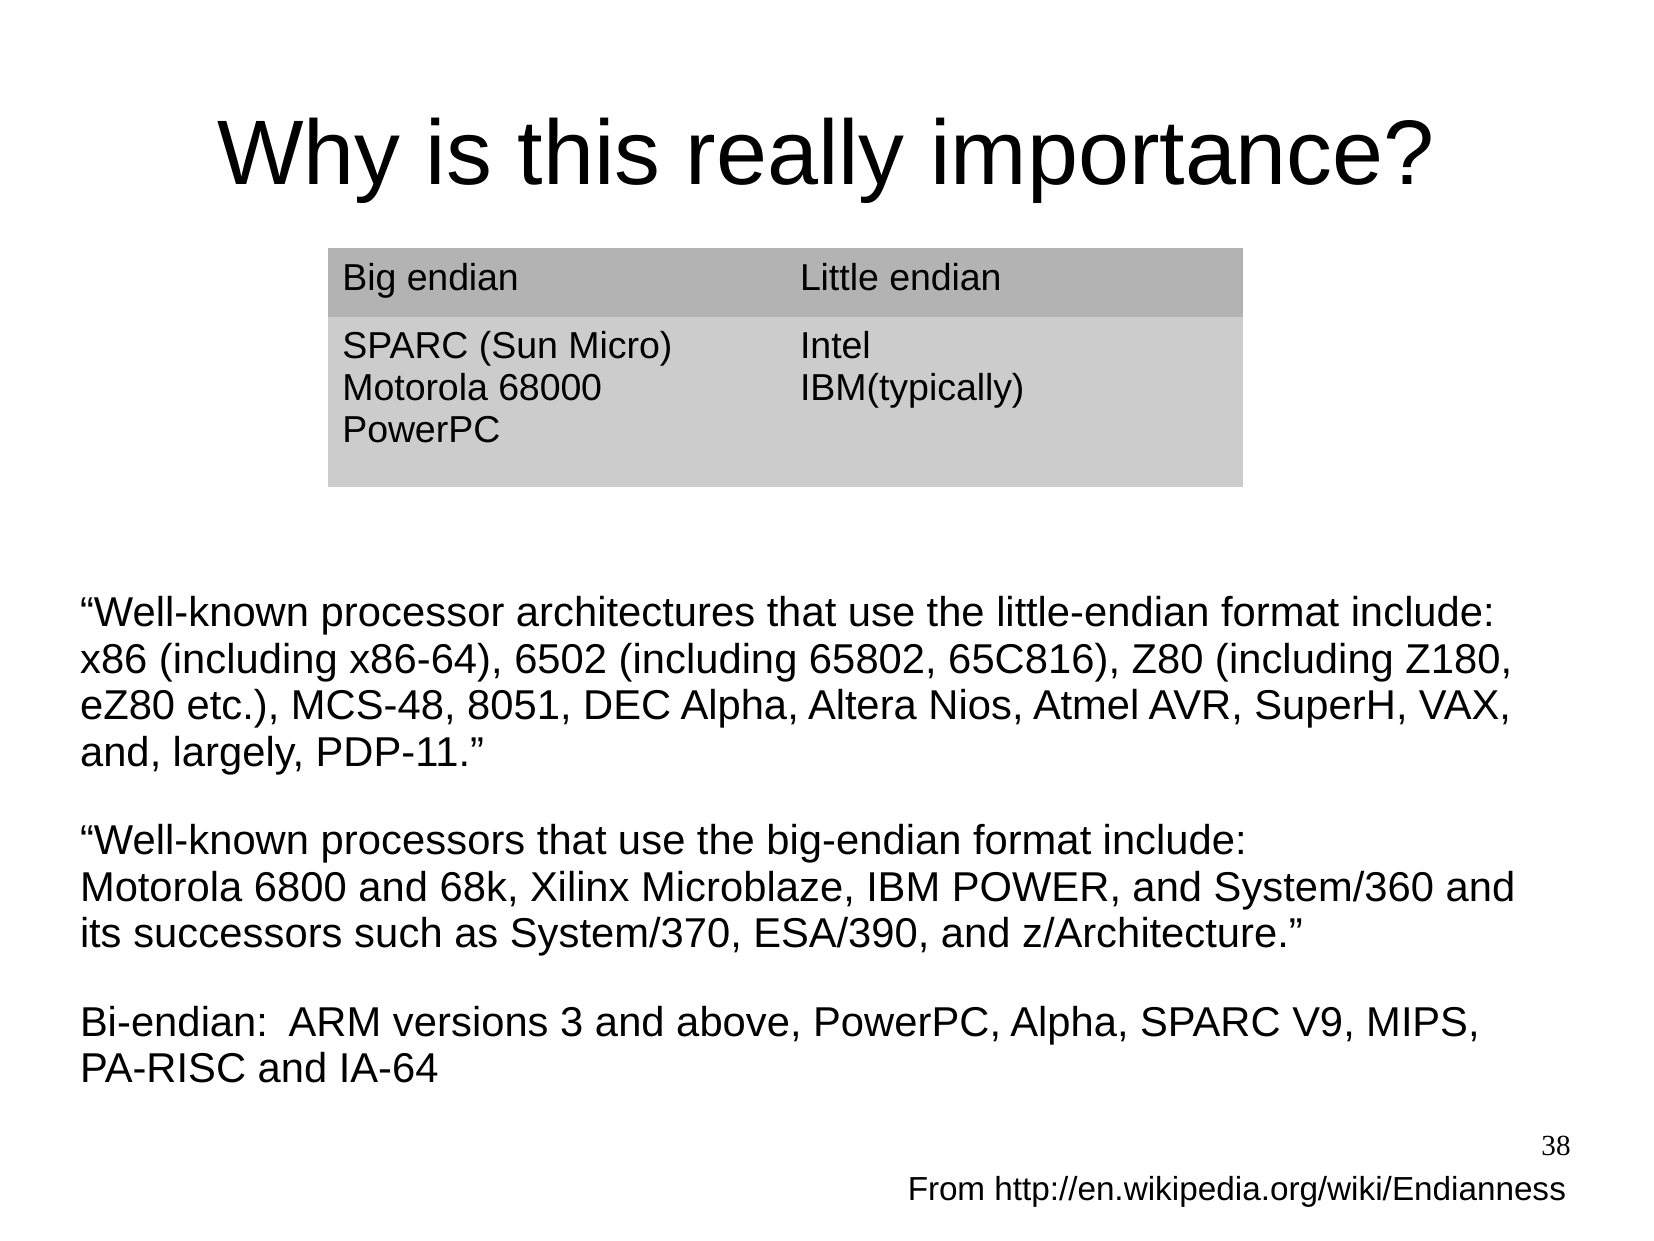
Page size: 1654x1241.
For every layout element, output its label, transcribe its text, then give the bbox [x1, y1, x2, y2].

title Why is this really importance? [82, 49, 1571, 257]
text_box From http://en.wikipedia.org/wiki/Endianness [893, 1163, 1583, 1216]
table_header Big endian [328, 248, 785, 317]
table_cell Intel IBM(typically) [785, 317, 1243, 487]
table_header Little endian [785, 248, 1243, 317]
text_box “Well-known processor architectures that use the little-endian format include: x86 (including x86-64), 6502 (including 65802, 65C816), Z80 (including Z180, eZ80 etc.), MCS-48, 8051, DEC Alpha, Altera Nios, Atmel AVR, SuperH, VAX, and, largely, PDP-11.” “Well-known processors that use the big-endian format include: Motorola 6800 and 68k, Xilinx Microblaze, IBM POWER, and System/360 and its successors such as System/370, ESA/390, and z/Architecture.” Bi-endian: ARM versions 3 and above, PowerPC, Alpha, SPARC V9, MIPS, PA-RISC and IA-64 [65, 581, 1568, 1146]
table_cell SPARC (Sun Micro) Motorola 68000 PowerPC [328, 317, 785, 487]
